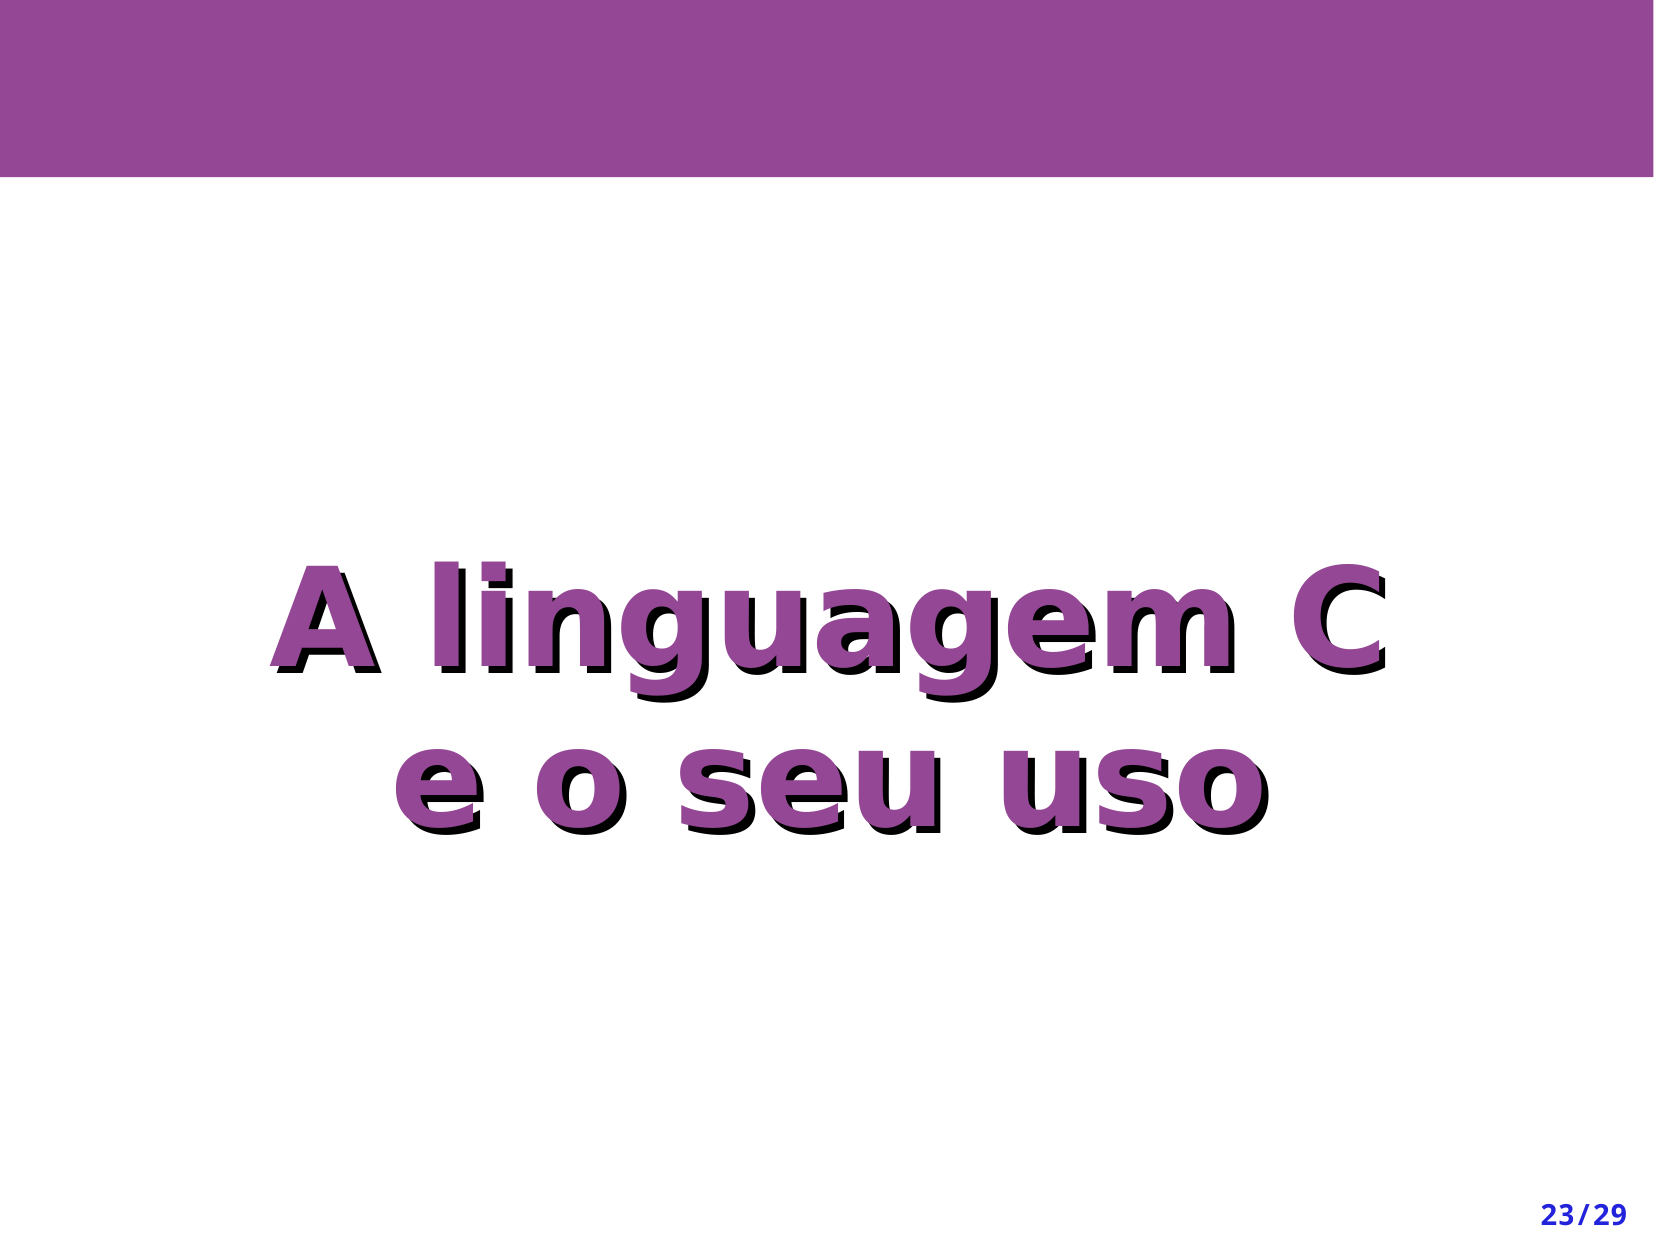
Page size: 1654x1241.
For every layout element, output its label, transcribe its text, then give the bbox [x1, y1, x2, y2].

text_box A linguagem C e o seu uso [254, 531, 1405, 867]
